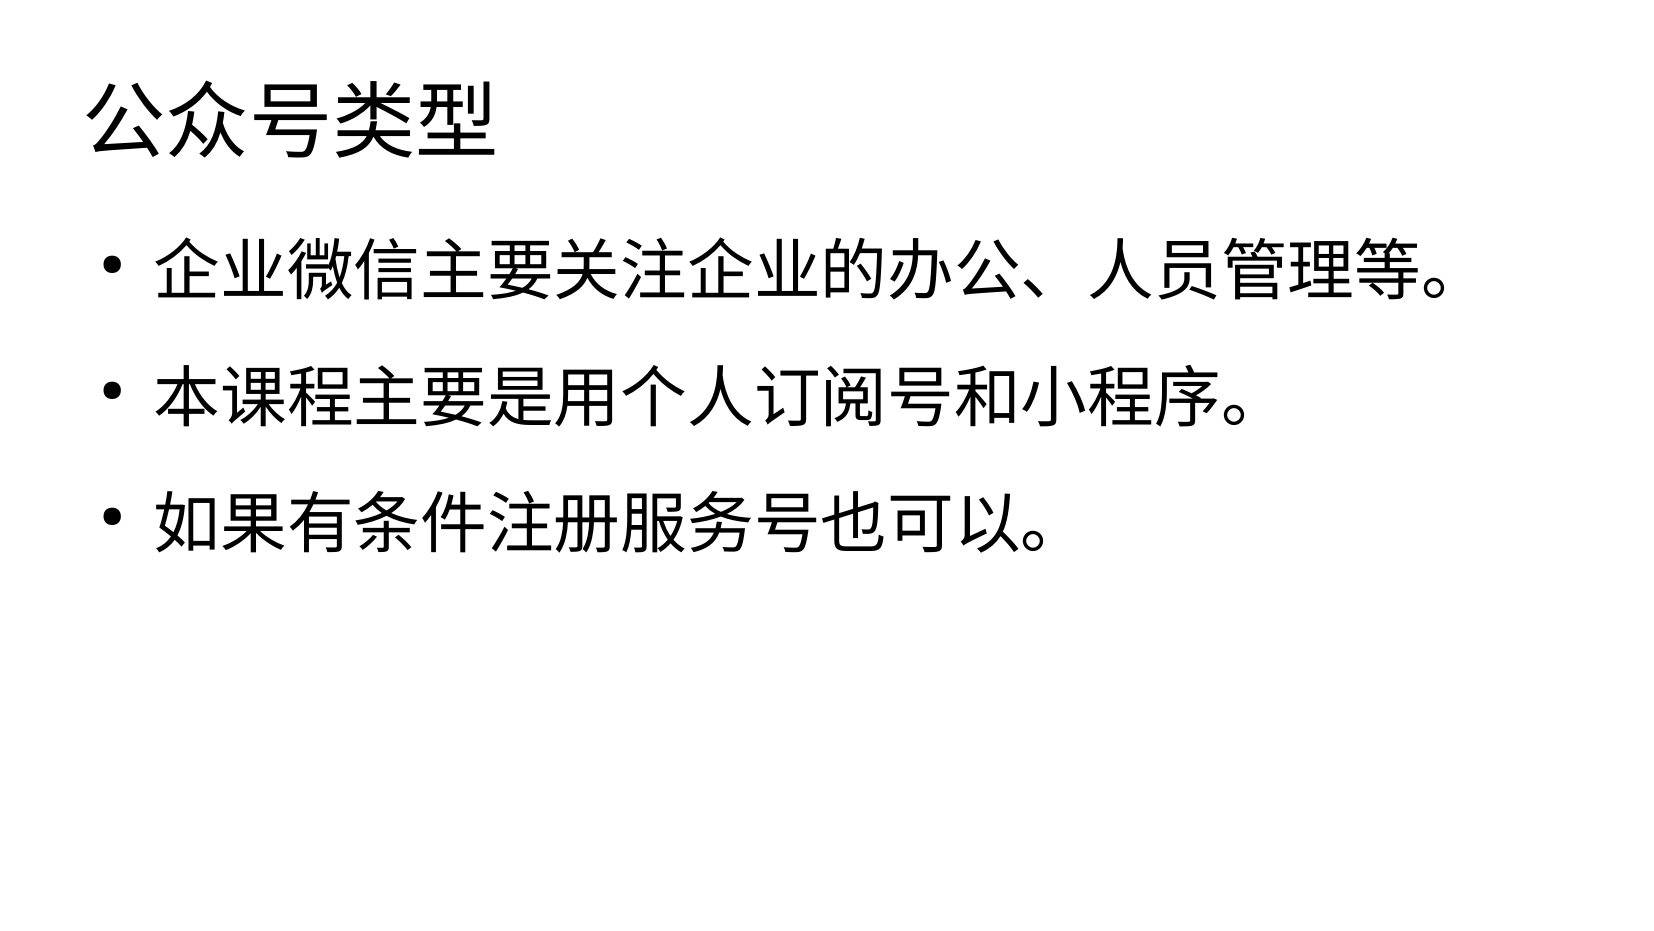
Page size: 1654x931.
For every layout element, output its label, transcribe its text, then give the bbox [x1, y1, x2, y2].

list 企业微信主要关注企业的办公、人员管理等。 本课程主要是用个人订阅号和小程序。 如果有条件注册服务号也可以。 [82, 217, 1571, 848]
title 公众号类型 [82, 37, 1571, 193]
